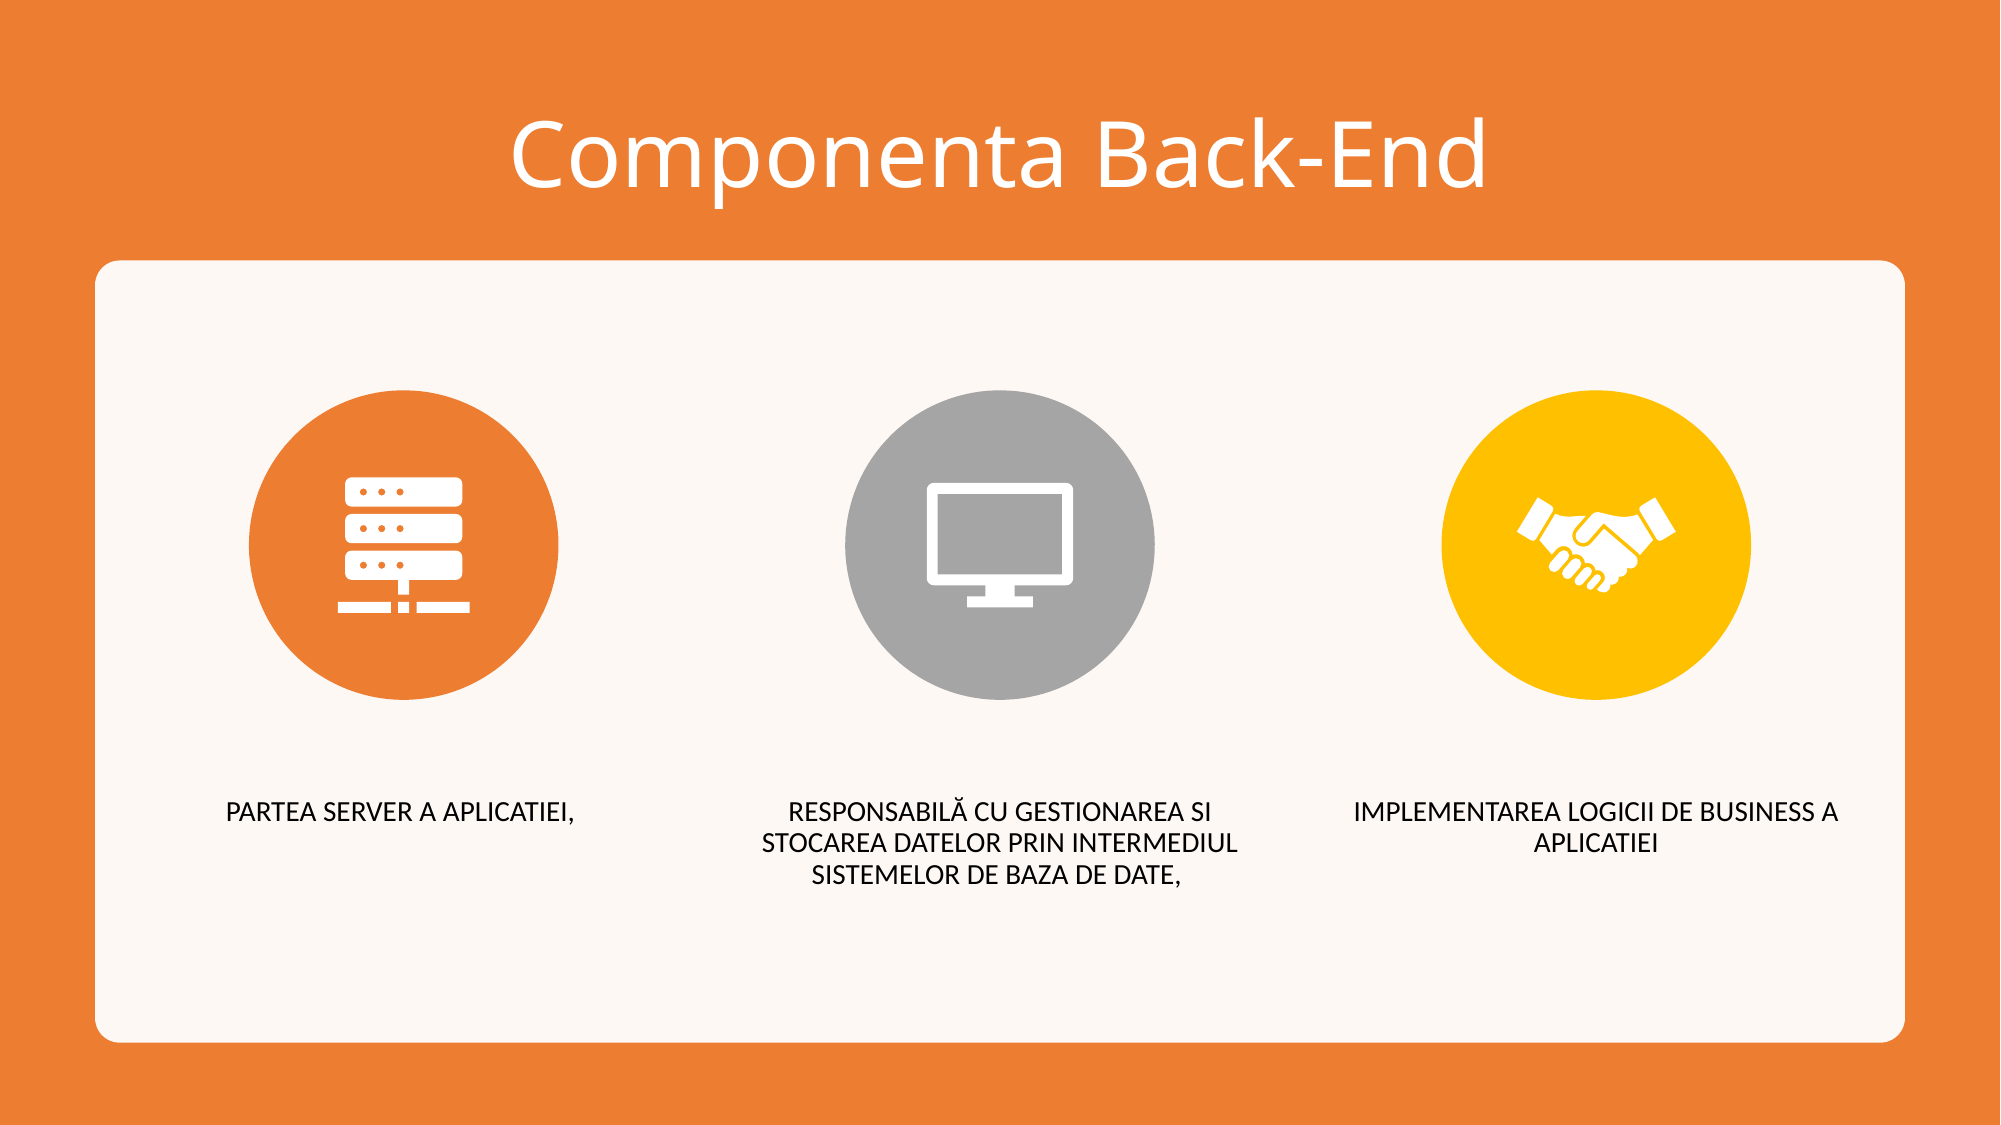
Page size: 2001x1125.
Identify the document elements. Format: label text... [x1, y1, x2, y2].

text_box implementarea logicii de business a aplicatiei [1342, 796, 1851, 915]
text_box partea server a aplicatiei, [149, 796, 658, 915]
text_box [0, 0, 2000, 1125]
title Componenta Back-End [137, 75, 1863, 241]
text_box responsabilă cu gestionarea si stocarea datelor prin intermediul sistemelor de baza de date, [746, 796, 1254, 915]
